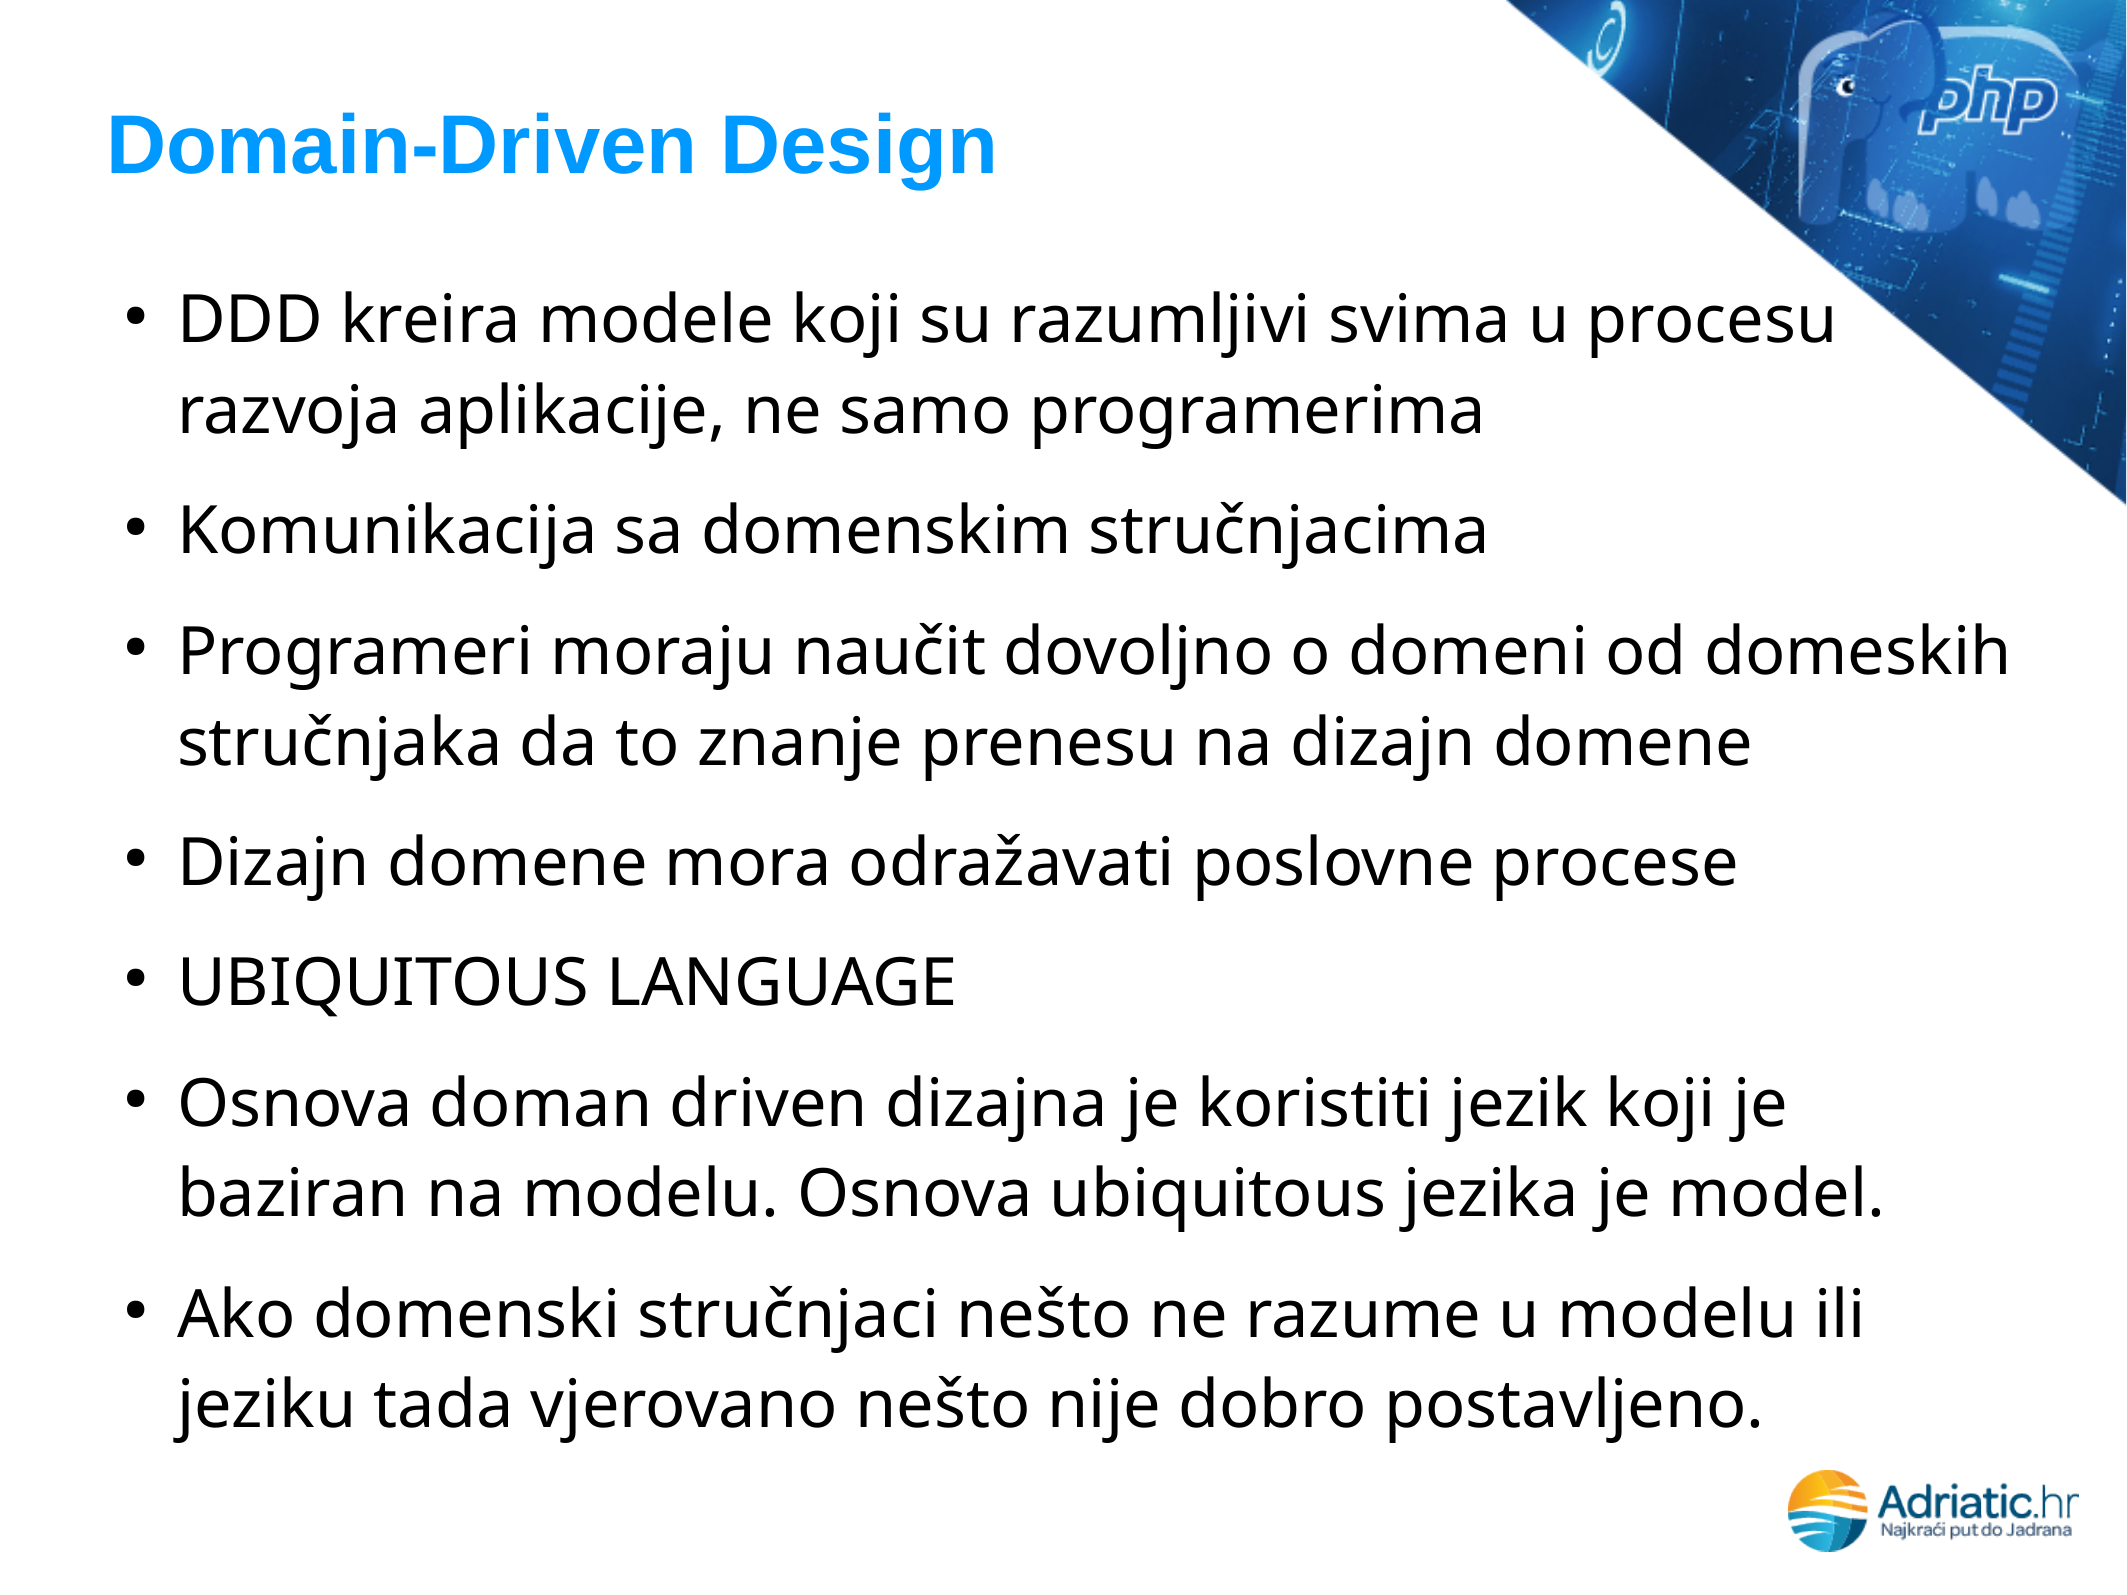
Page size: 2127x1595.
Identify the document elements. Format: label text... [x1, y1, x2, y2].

picture [1505, 0, 2127, 625]
list DDD kreira modele koji su razumljivi svima u procesu razvoja aplikacije, ne samo programerima Komunikacija sa domenskim stručnjacima Programeri moraju naučit dovoljno o domeni od domeskih stručnjaka da to znanje prenesu na dizajn domene Dizajn domene mora odražavati poslovne procese UBIQUITOUS LANGUAGE Osnova doman driven dizajna je koristiti jezik koji je baziran na modelu. Osnova ubiquitous jezika je model. Ako domenski stručnjaci nešto ne razume u modelu ili jeziku tada vjerovano nešto nije dobro postavljeno. [106, 271, 2020, 1453]
title Domain-Driven Design [106, 70, 1630, 219]
picture [1788, 1470, 2079, 1552]
